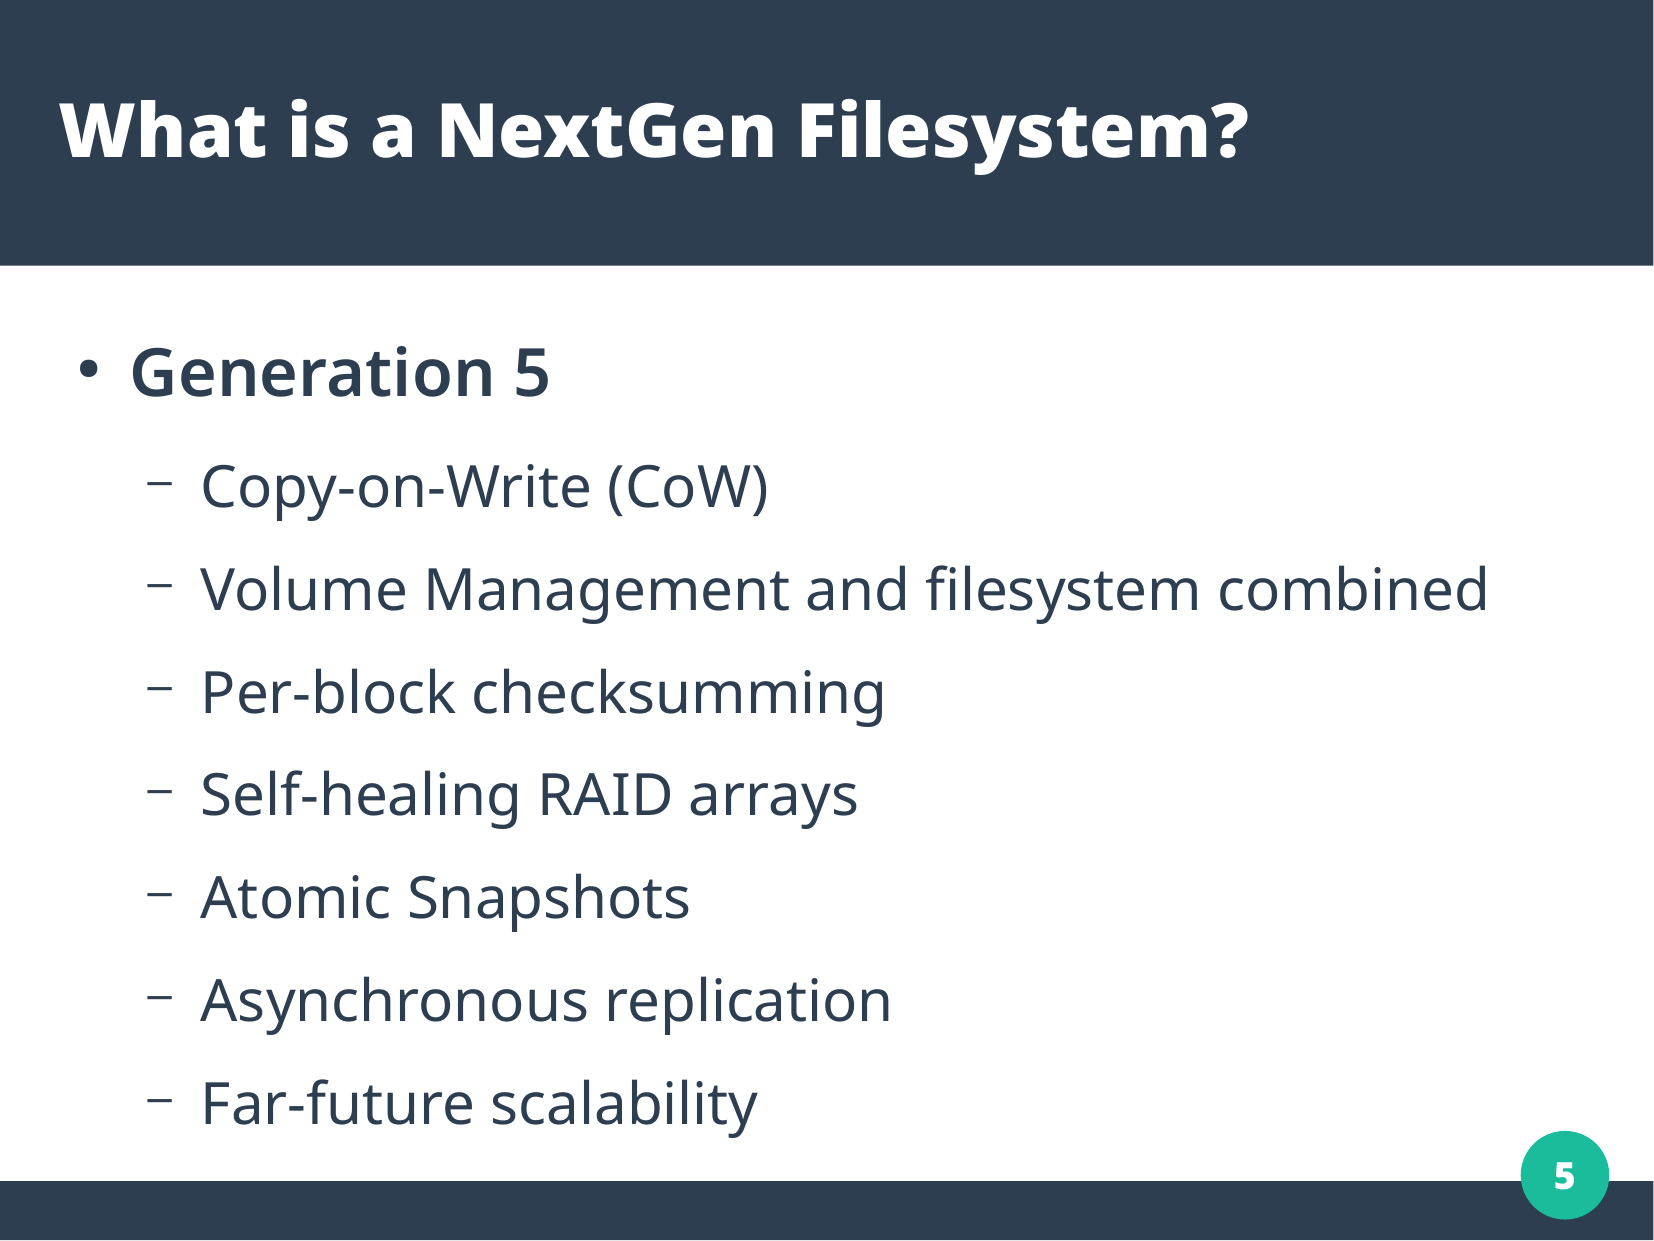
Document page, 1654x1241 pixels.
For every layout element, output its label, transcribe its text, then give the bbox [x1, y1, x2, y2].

title What is a NextGen Filesystem? [59, 49, 1595, 207]
list Generation 5 Copy-on-Write (CoW) Volume Management and filesystem combined Per-block checksumming Self-healing RAID arrays Atomic Snapshots Asynchronous replication Far-future scalability [59, 324, 1595, 1152]
